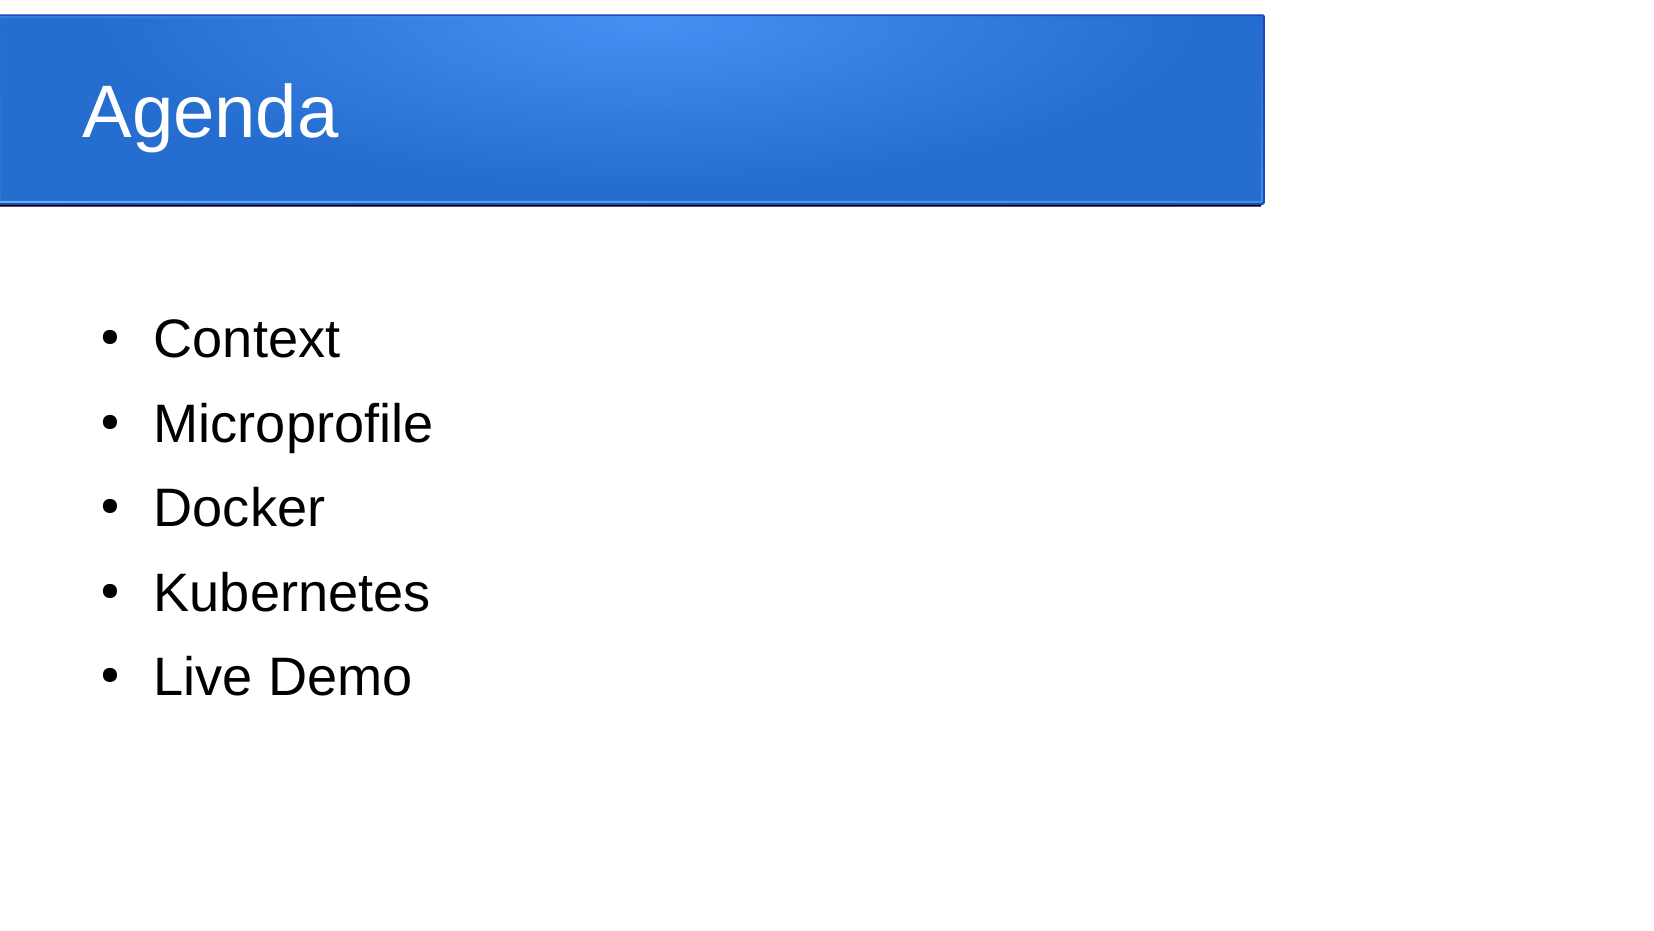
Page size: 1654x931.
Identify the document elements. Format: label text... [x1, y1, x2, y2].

list Context Microprofile Docker Kubernetes Live Demo [82, 224, 1571, 764]
title Agenda [82, 35, 1235, 189]
